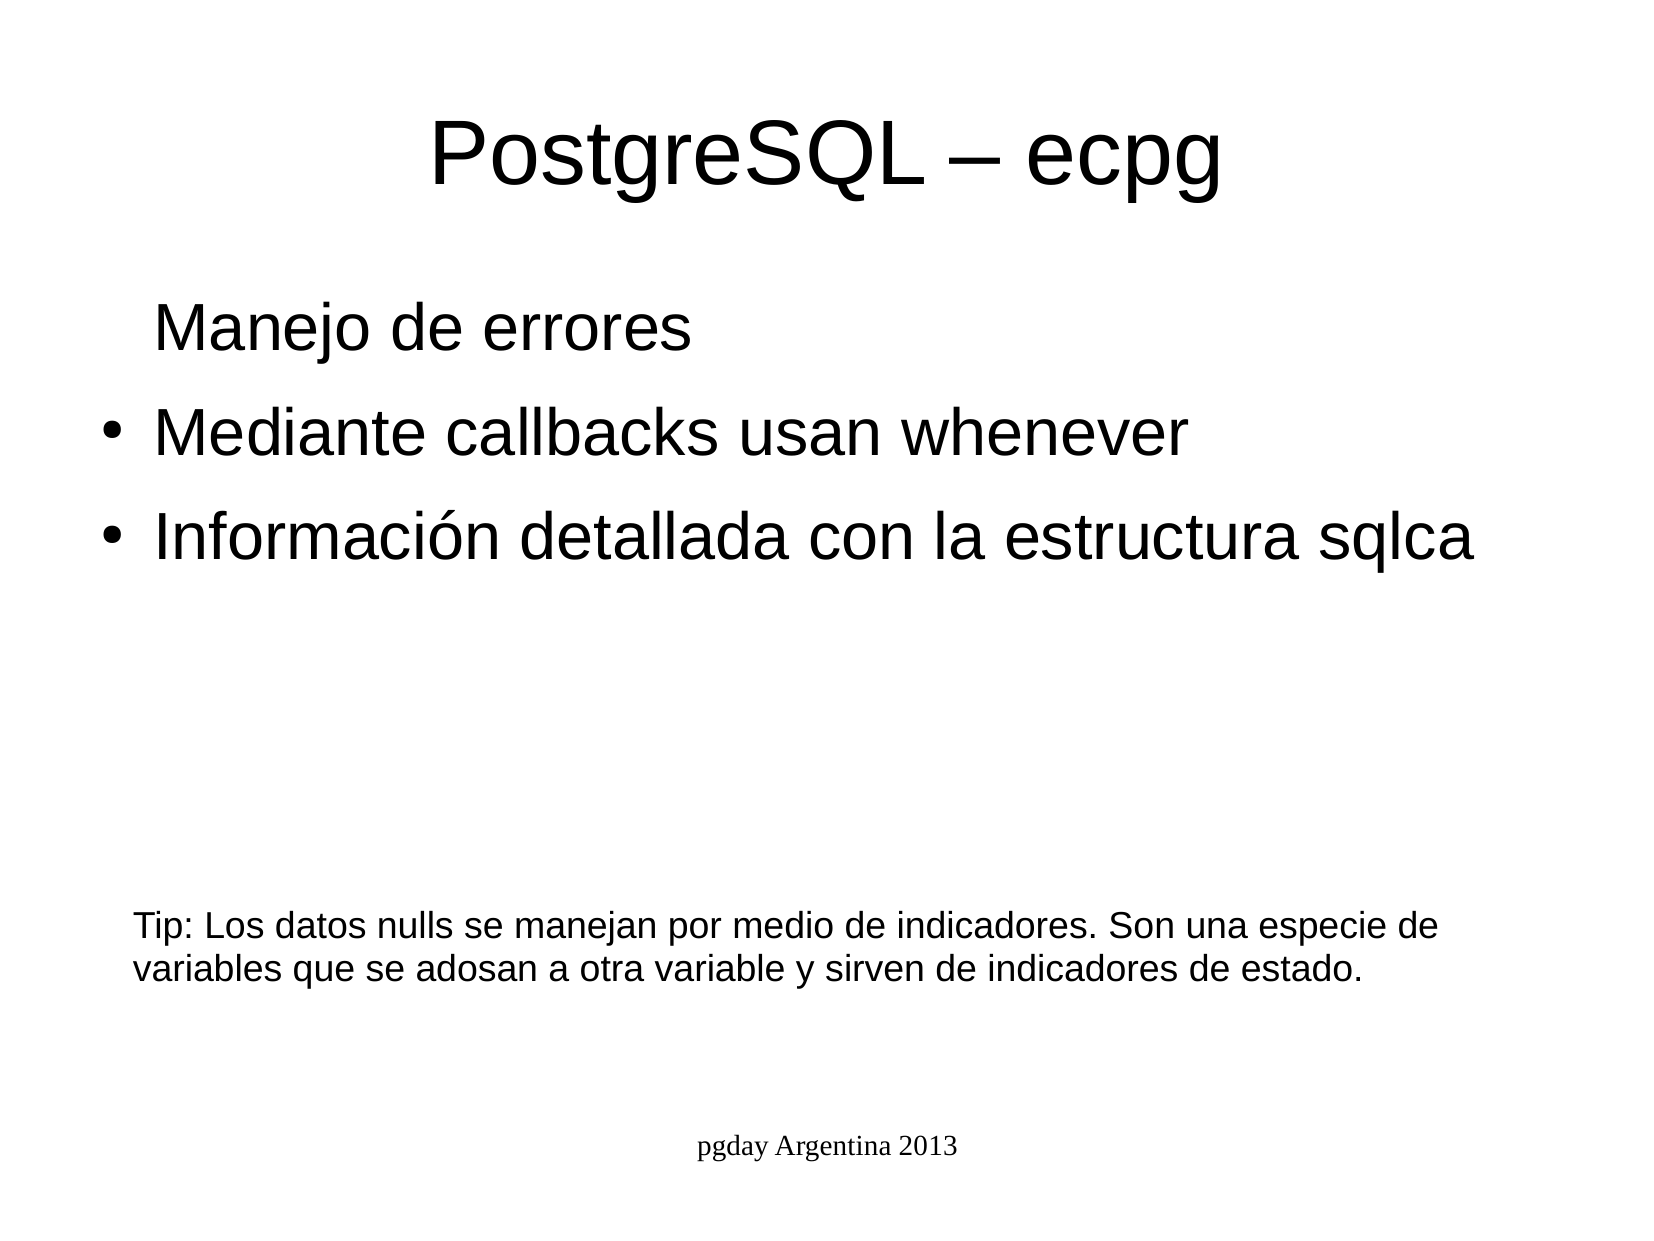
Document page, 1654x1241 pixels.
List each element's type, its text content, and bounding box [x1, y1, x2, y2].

list Manejo de errores Mediante callbacks usan whenever Información detallada con la estructura sqlca [82, 290, 1538, 1010]
title PostgreSQL – ecpg [82, 49, 1571, 257]
text_box Tip: Los datos nulls se manejan por medio de indicadores. Son una especie de variables que se adosan a otra variable y sirven de indicadores de estado. [118, 897, 1560, 997]
